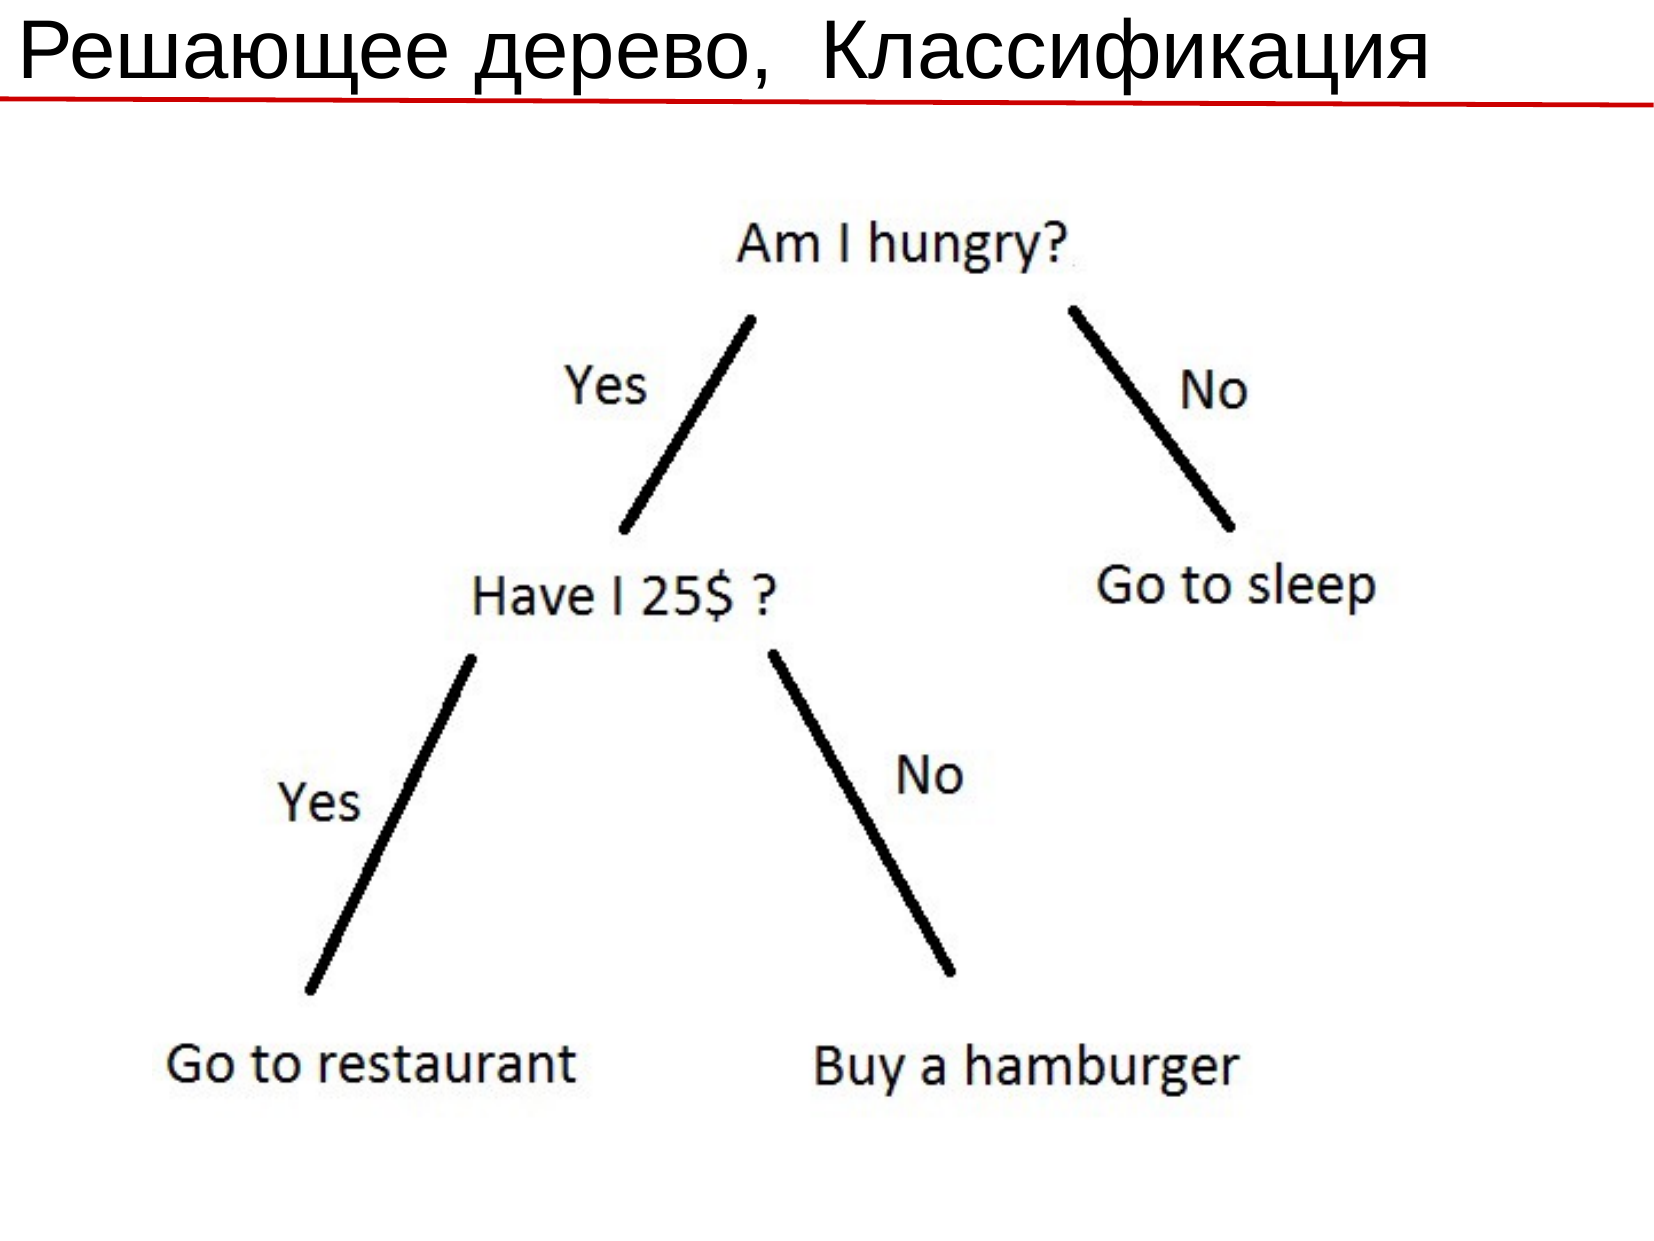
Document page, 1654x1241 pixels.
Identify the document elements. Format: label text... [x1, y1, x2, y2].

title Решающее дерево, Классификация [17, 0, 1654, 143]
picture [152, 164, 1456, 1168]
